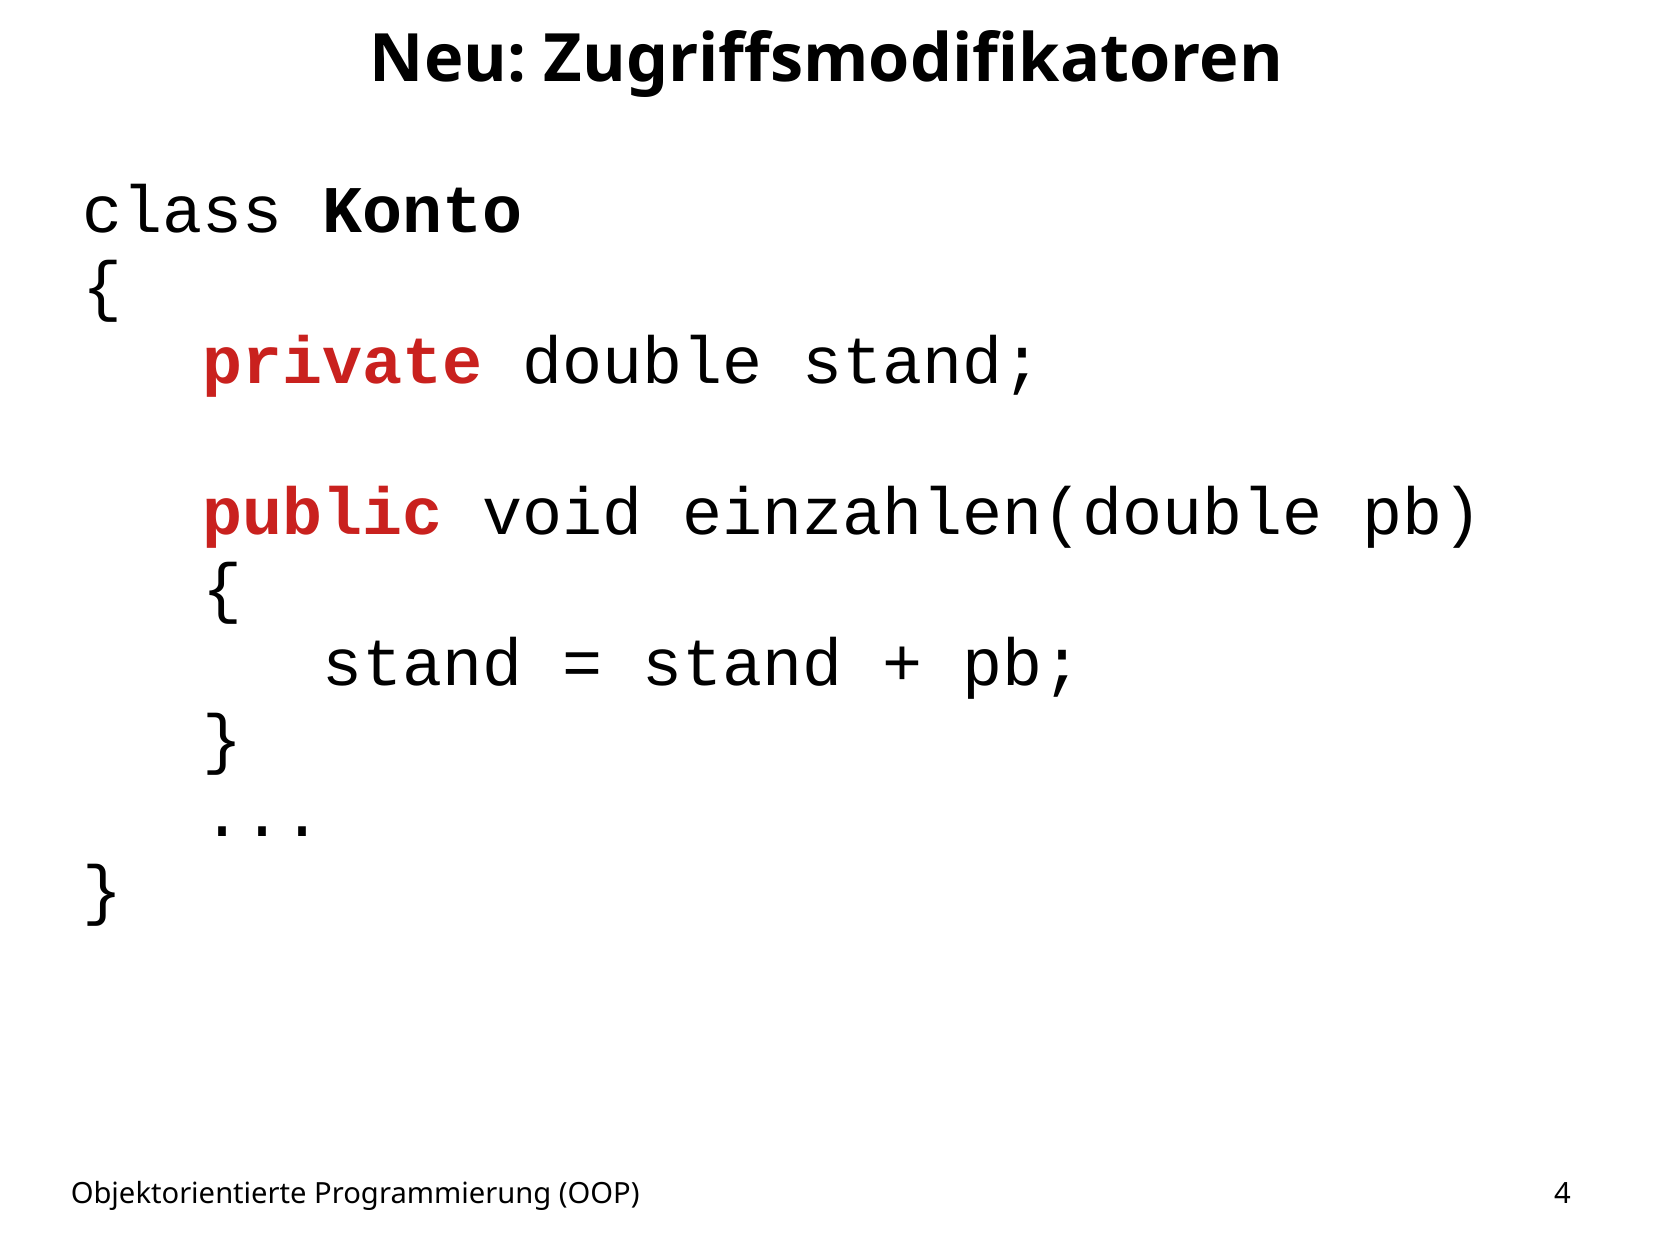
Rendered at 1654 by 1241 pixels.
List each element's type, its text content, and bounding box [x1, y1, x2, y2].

list class Konto { private double stand; public void einzahlen(double pb) { stand = stand + pb; } ... } [82, 177, 1548, 1146]
title Neu: Zugriffsmodifikatoren [0, 5, 1654, 107]
